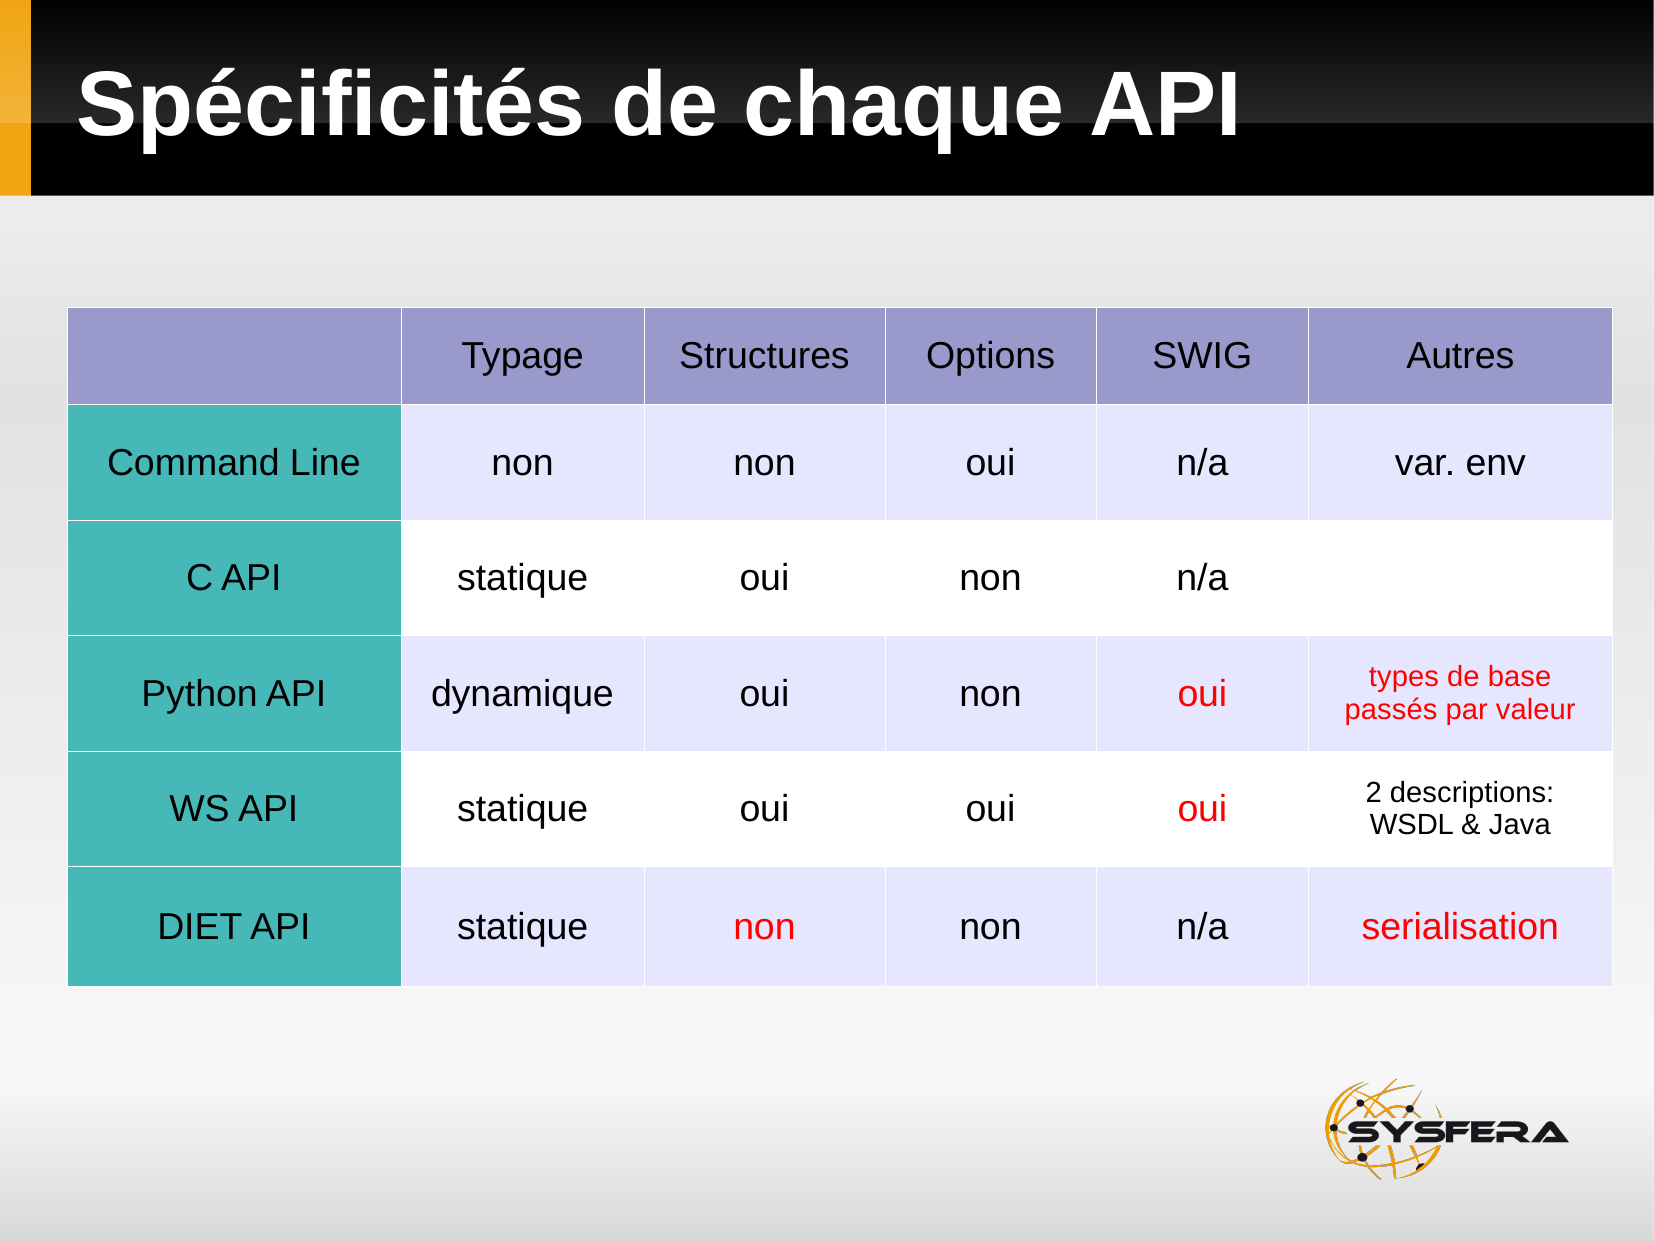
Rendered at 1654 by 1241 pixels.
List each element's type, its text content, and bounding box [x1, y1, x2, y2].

table_cell non [886, 521, 1096, 635]
table_cell oui [1097, 636, 1308, 751]
table_cell non [886, 867, 1096, 986]
table_cell DIET API [68, 867, 401, 986]
table_header Autres [1309, 308, 1612, 404]
table_cell Python API [68, 636, 401, 751]
table_header Typage [402, 308, 644, 404]
table_cell oui [886, 405, 1096, 520]
table_cell statique [402, 867, 644, 986]
table_header Structures [645, 308, 885, 404]
table_header SWIG [1097, 308, 1308, 404]
table_cell 2 descriptions: WSDL & Java [1309, 752, 1612, 866]
table_header Options [886, 308, 1096, 404]
table_cell non [645, 867, 885, 986]
table_cell n/a [1097, 405, 1308, 520]
table_cell statique [402, 752, 644, 866]
table_cell oui [1097, 752, 1308, 866]
table_cell n/a [1097, 867, 1308, 986]
table_cell serialisation [1309, 867, 1612, 986]
picture [0, 0, 1654, 1241]
table_cell Command Line [68, 405, 401, 520]
table_cell var. env [1309, 405, 1612, 520]
table_header [68, 308, 401, 404]
table_cell statique [402, 521, 644, 635]
table_cell non [886, 636, 1096, 751]
table_cell non [402, 405, 644, 520]
table_cell types de base passés par valeur [1309, 636, 1612, 751]
table_cell non [645, 405, 885, 520]
title Spécificités de chaque API [76, 0, 1565, 208]
table_cell oui [645, 752, 885, 866]
table_cell oui [645, 521, 885, 635]
table_cell C API [68, 521, 401, 635]
table_cell oui [886, 752, 1096, 866]
table_cell dynamique [402, 636, 644, 751]
table_cell WS API [68, 752, 401, 866]
table_cell [1309, 521, 1612, 635]
table_cell n/a [1097, 521, 1308, 635]
table_cell oui [645, 636, 885, 751]
